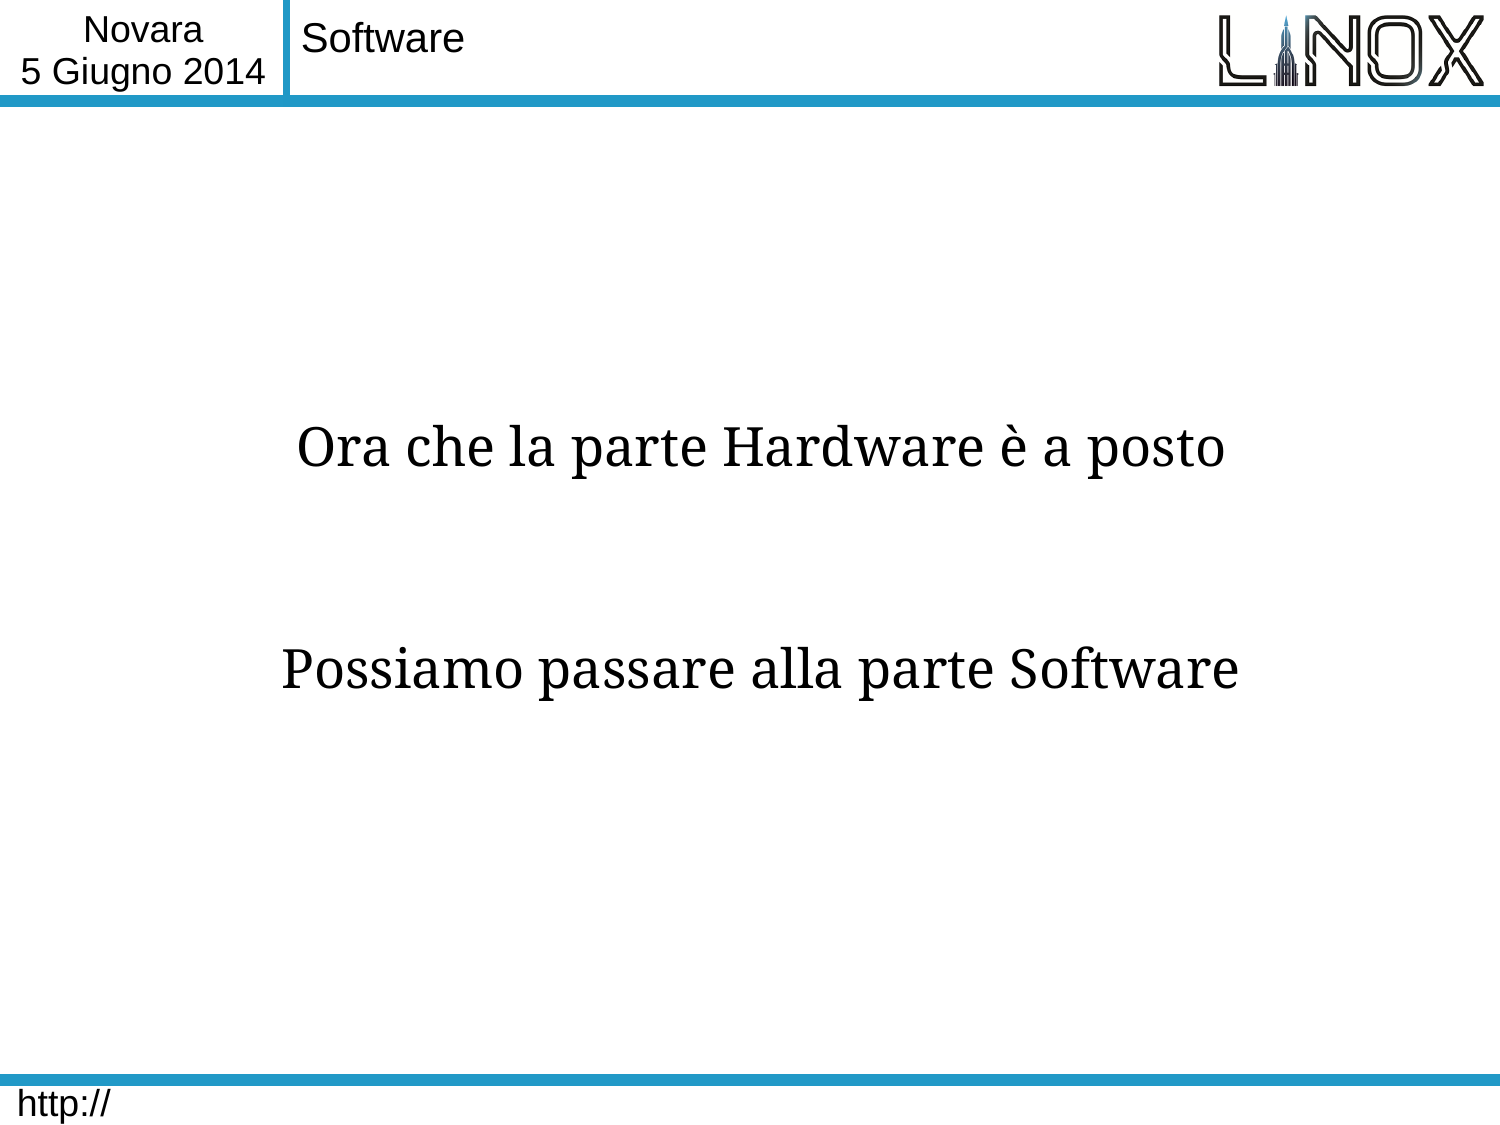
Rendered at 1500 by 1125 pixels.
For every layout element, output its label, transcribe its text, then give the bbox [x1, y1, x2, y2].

picture [0, 1074, 1500, 1086]
text_box Ora che la parte Hardware è a posto Possiamo passare alla parte Software [34, 401, 1489, 663]
picture [0, 0, 1500, 107]
list Software [286, 7, 1312, 83]
